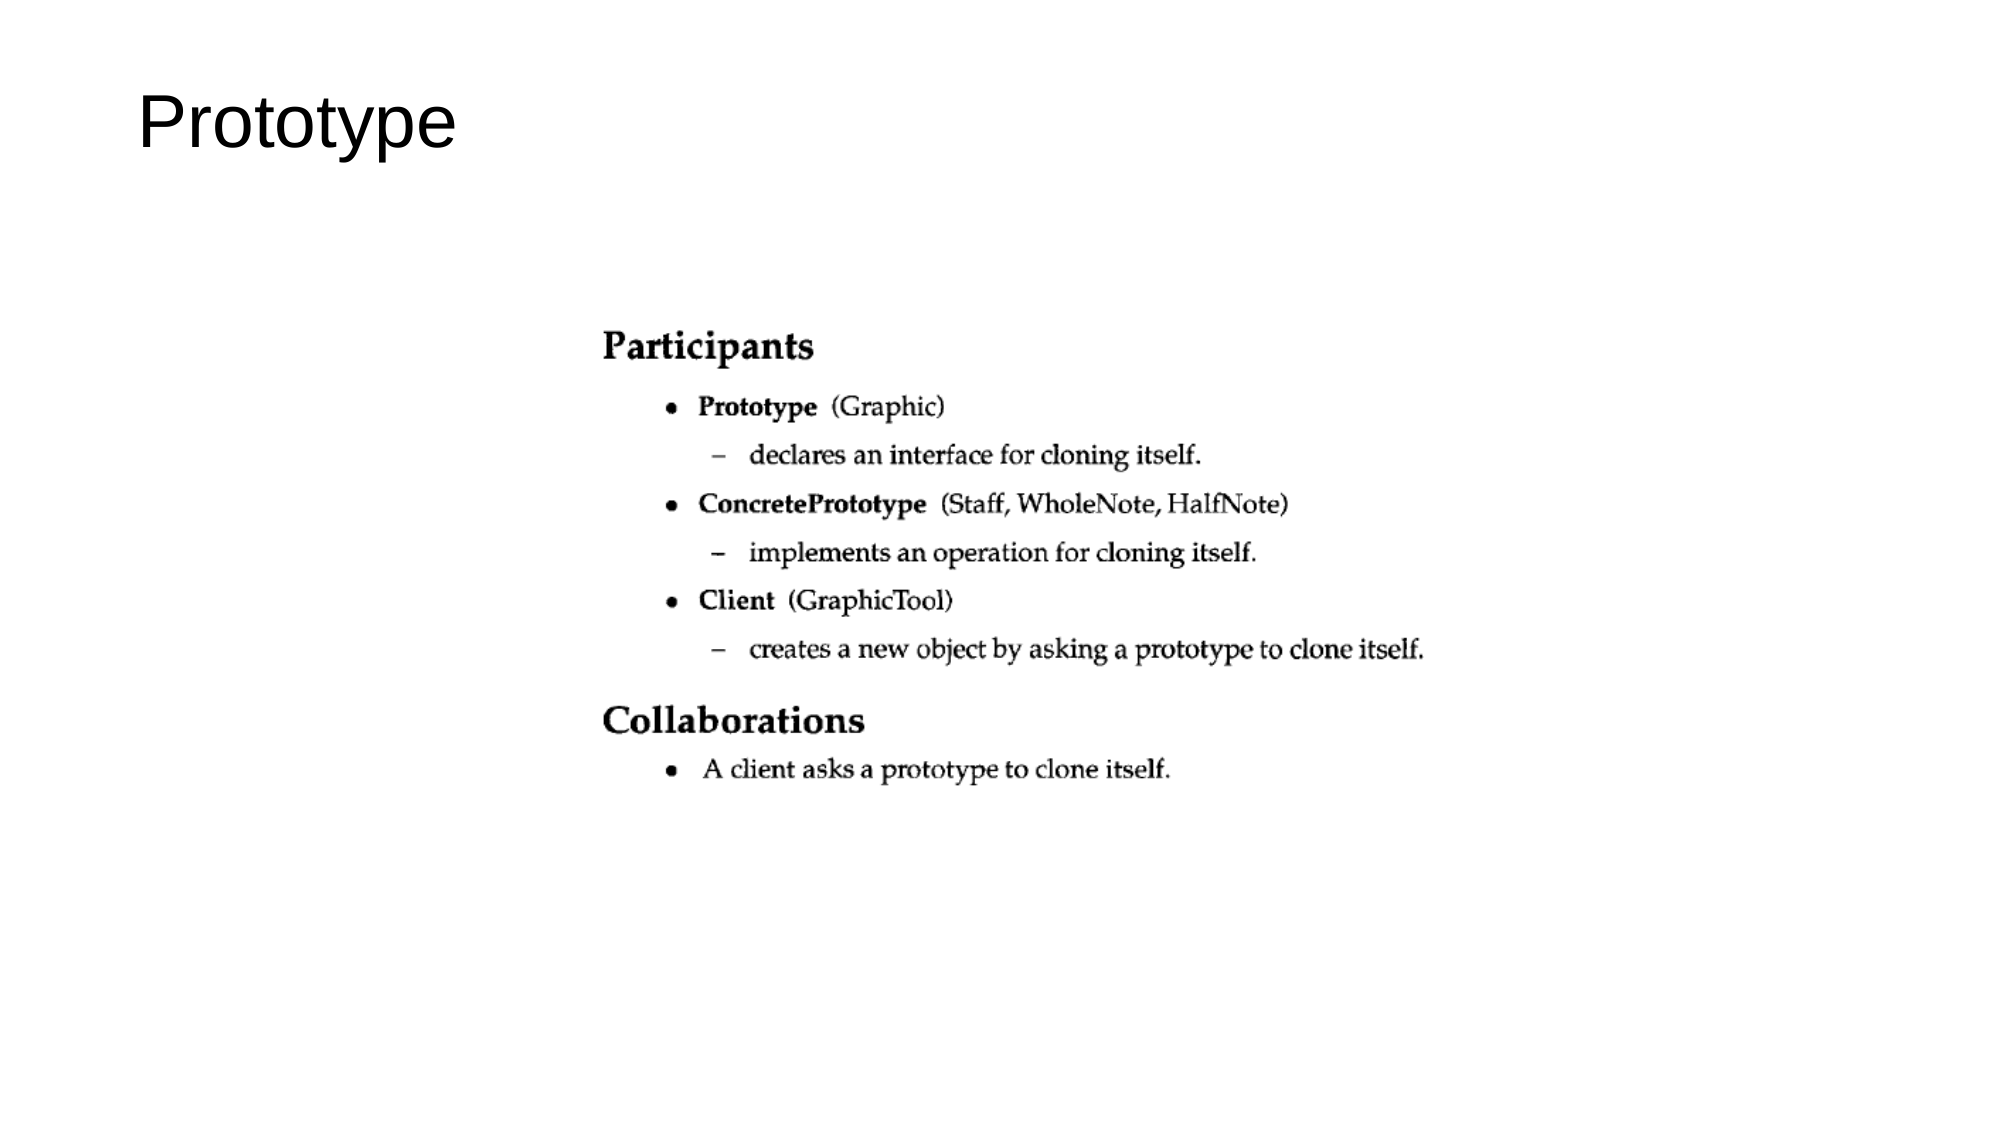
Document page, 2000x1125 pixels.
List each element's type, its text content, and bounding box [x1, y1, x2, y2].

title Prototype [137, 59, 466, 181]
picture [594, 315, 1441, 794]
